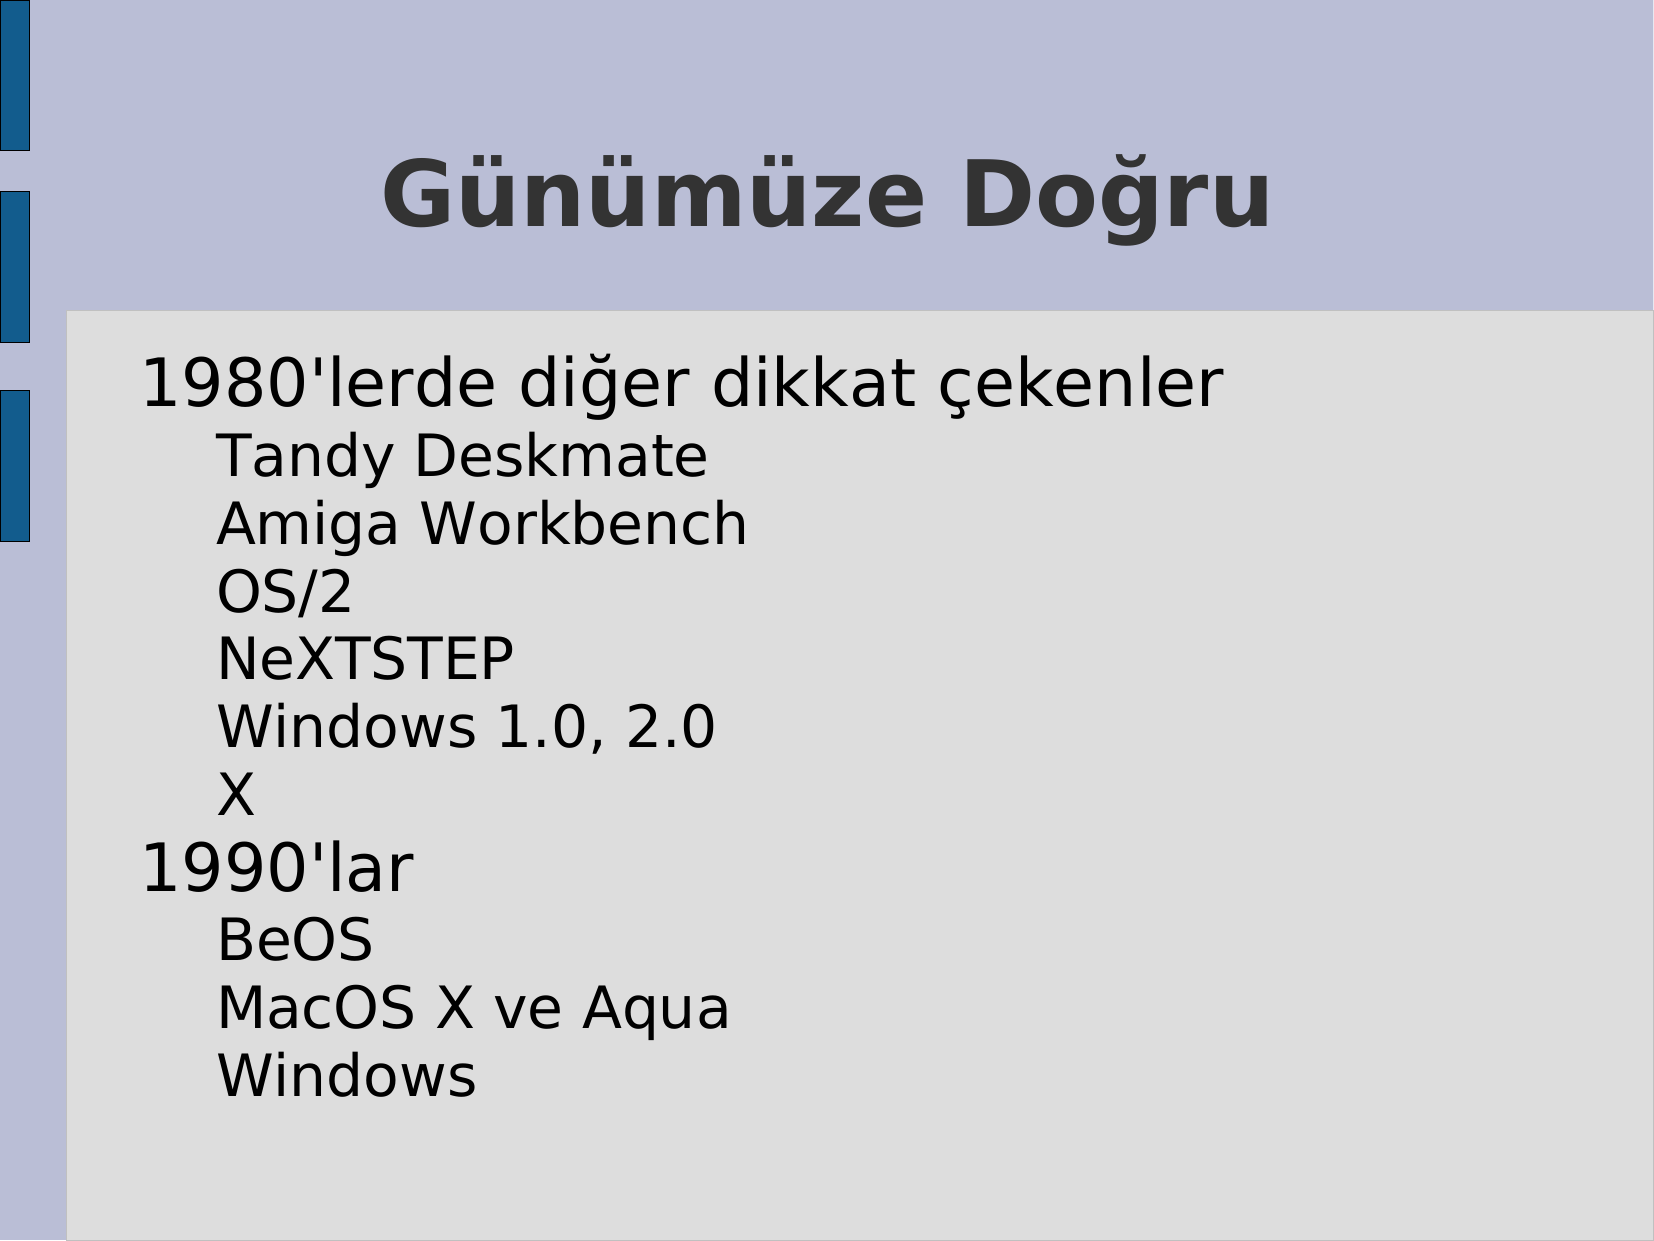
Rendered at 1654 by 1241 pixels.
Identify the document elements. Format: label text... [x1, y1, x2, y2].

title Günümüze Doğru [121, 91, 1534, 299]
list 1980'lerde diğer dikkat çekenler Tandy Deskmate Amiga Workbench OS/2 NeXTSTEP Windows 1.0, 2.0 X 1990'lar BeOS MacOS X ve Aqua Windows [121, 344, 1534, 1127]
